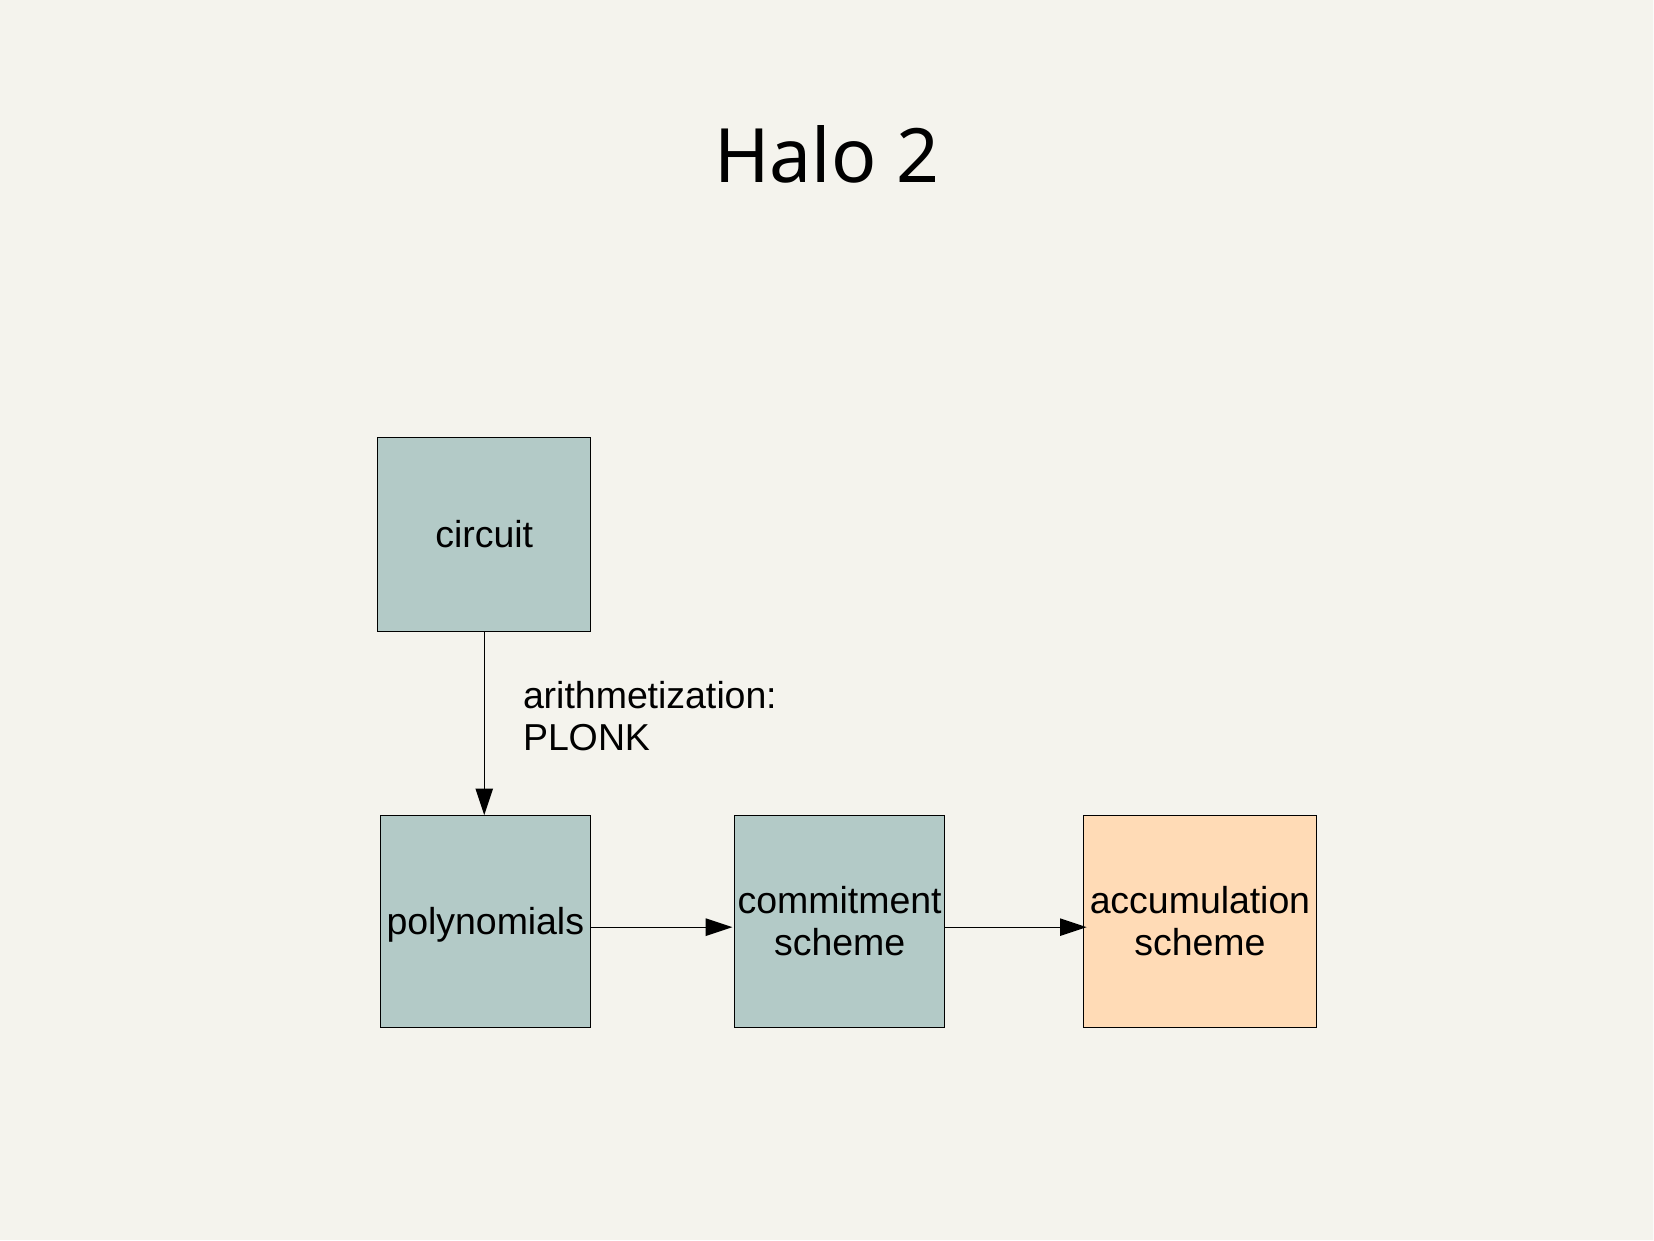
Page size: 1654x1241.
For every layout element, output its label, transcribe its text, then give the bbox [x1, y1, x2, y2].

text_box circuit [377, 437, 591, 632]
text_box accumulation scheme [1083, 815, 1317, 1028]
text_box polynomials [380, 815, 591, 1028]
text_box arithmetization: PLONK [508, 667, 804, 767]
text_box commitment scheme [734, 815, 945, 1028]
title Halo 2 [82, 49, 1571, 257]
